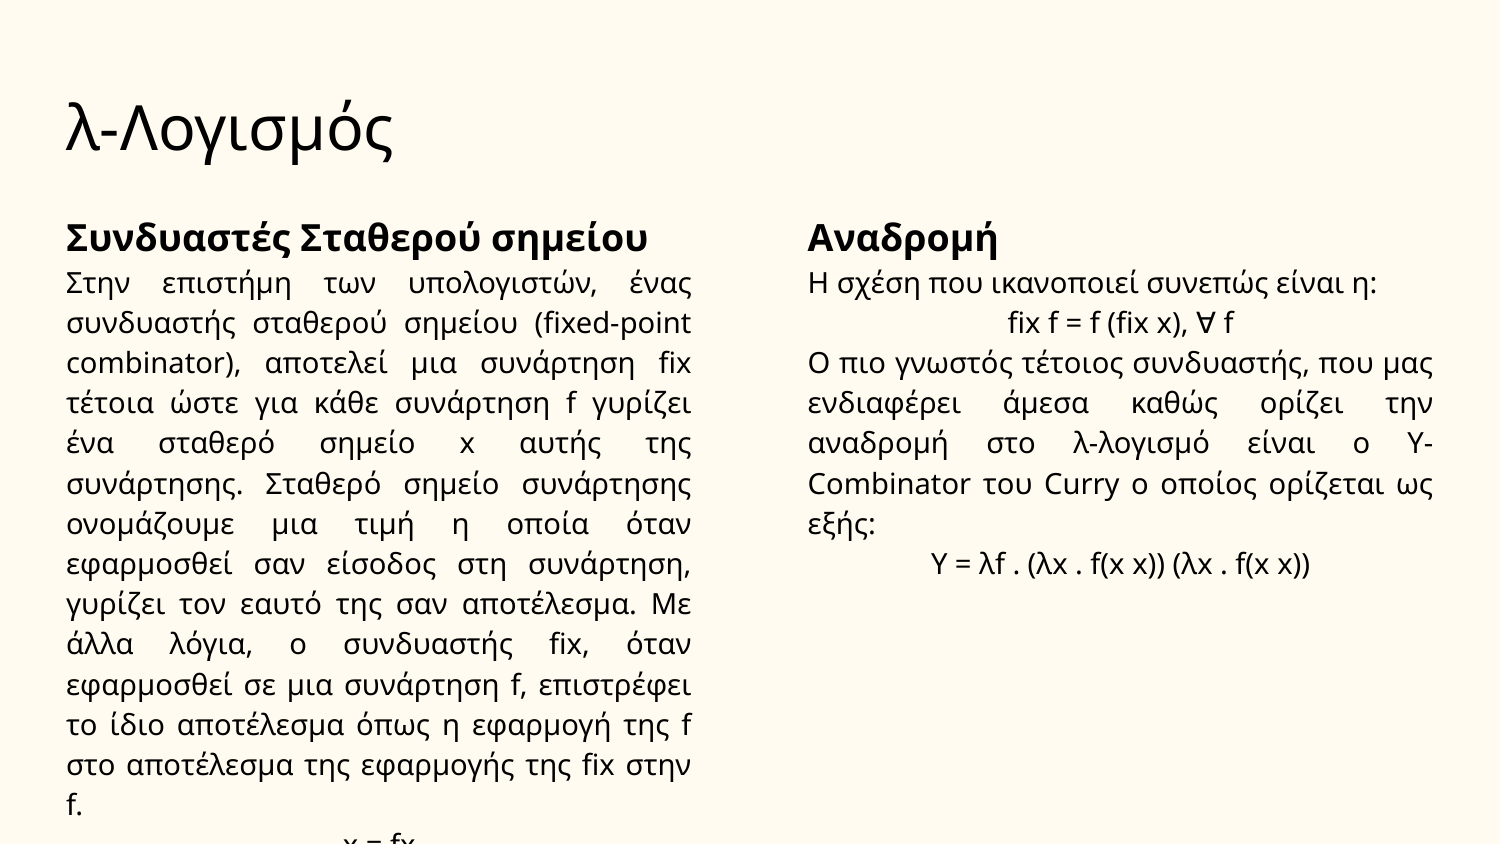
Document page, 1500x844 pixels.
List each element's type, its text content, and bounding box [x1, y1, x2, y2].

title λ-Λογισμός [51, 72, 1449, 174]
list Αναδρομή Η σχέση που ικανοποιεί συνεπώς είναι η: fix f = f (fix x), ∀ f Ο πιο γνωστός τέτοιος συνδυαστής, που μας ενδιαφέρει άμεσα καθώς ορίζει την αναδρομή στο λ-λογισμό είναι ο Y-Combinator του Curry ο οποίος ορίζεται ως εξής: Y = λf . (λx . f(x x)) (λx . f(x x)) [792, 192, 1449, 750]
list Συνδυαστές Σταθερού σημείου Στην επιστήμη των υπολογιστών, ένας συνδυαστής σταθερού σημείου (fixed-point combinator), αποτελεί μια συνάρτηση fix τέτοια ώστε για κάθε συνάρτηση f γυρίζει ένα σταθερό σημείο x αυτής της συνάρτησης. Σταθερό σημείο συνάρτησης ονομάζουμε μια τιμή η οποία όταν εφαρμοσθεί σαν είσοδος στη συνάρτηση, γυρίζει τον εαυτό της σαν αποτέλεσμα. Με άλλα λόγια, ο συνδυαστής fix, όταν εφαρμοσθεί σε μια συνάρτηση f, επιστρέφει το ίδιο αποτέλεσμα όπως η εφαρμογή της f στο αποτέλεσμα της εφαρμογής της fix στην f. x = fx [51, 192, 708, 750]
